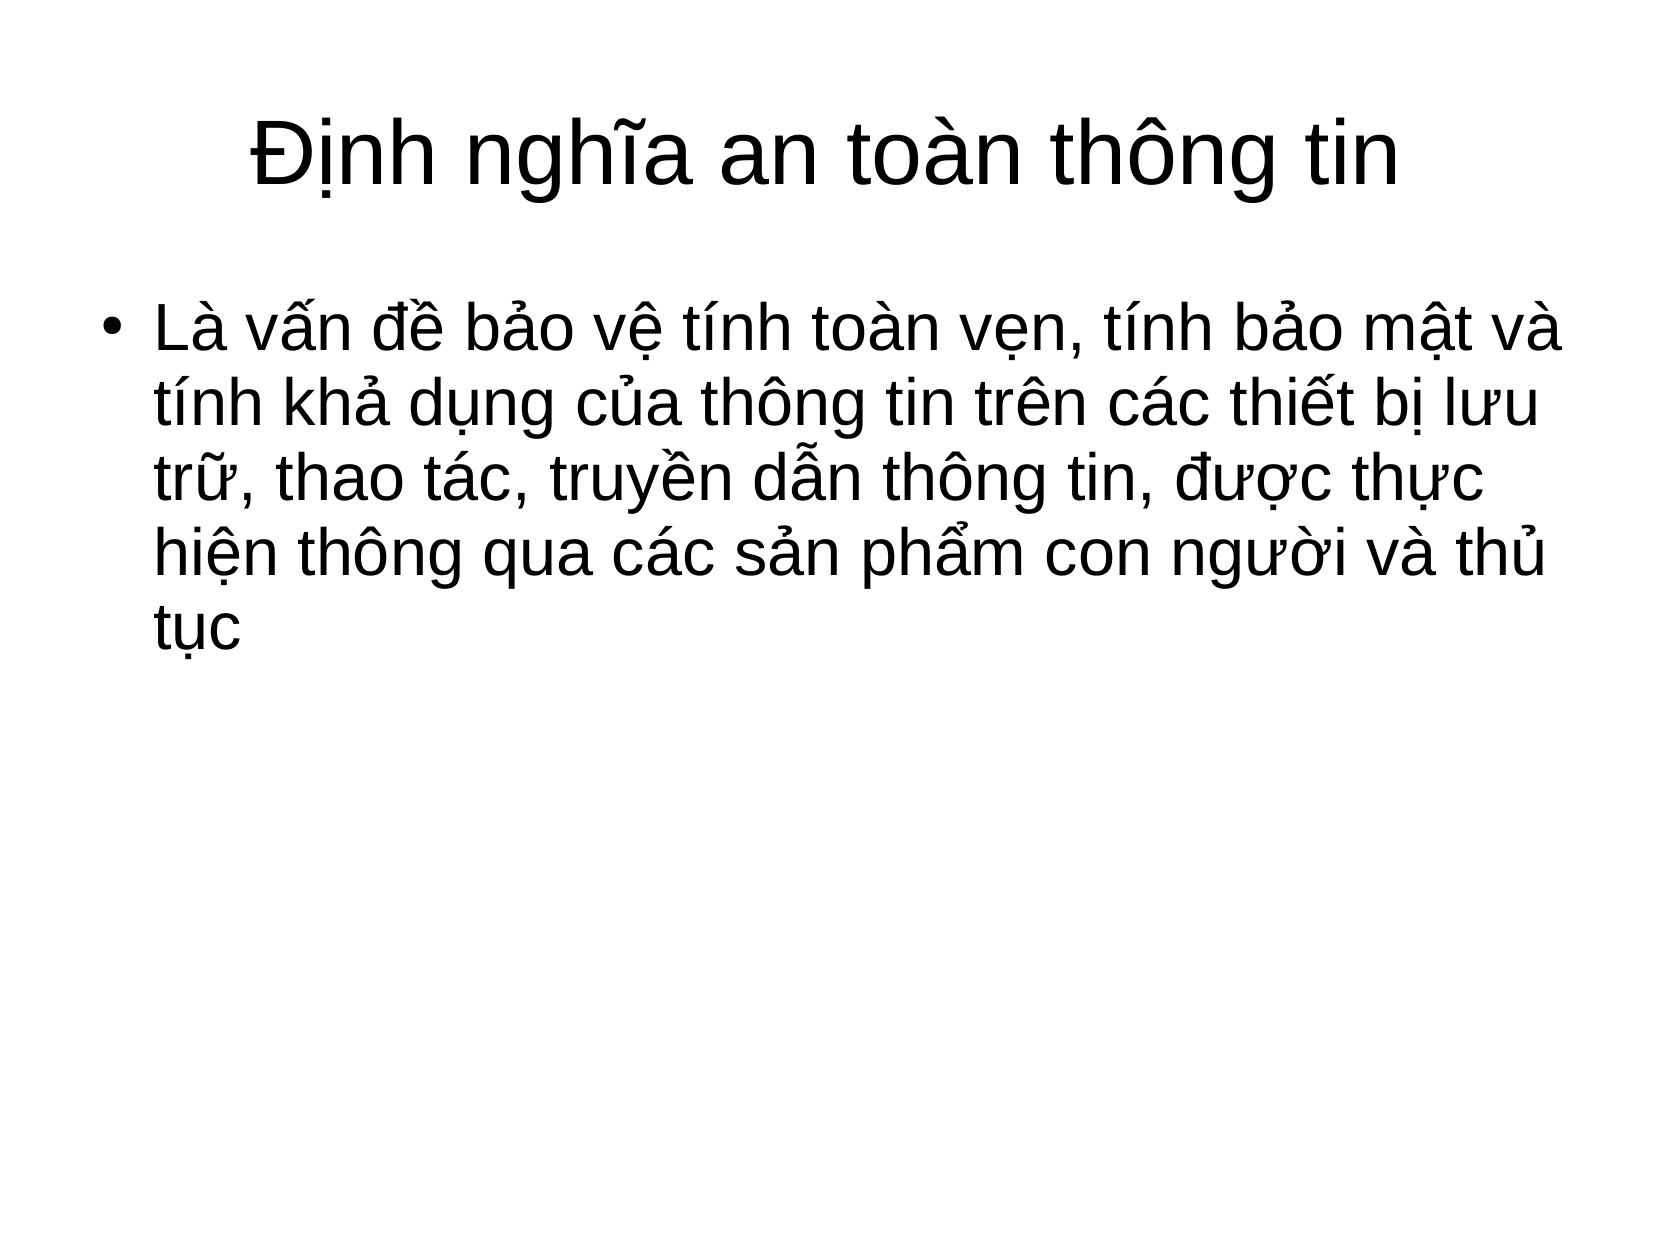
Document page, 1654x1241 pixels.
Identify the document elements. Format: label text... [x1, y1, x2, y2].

title Định nghĩa an toàn thông tin [82, 49, 1571, 257]
list Là vấn đề bảo vệ tính toàn vẹn, tính bảo mật và tính khả dụng của thông tin trên các thiết bị lưu trữ, thao tác, truyền dẫn thông tin, được thực hiện thông qua các sản phẩm con người và thủ tục [82, 290, 1571, 1010]
